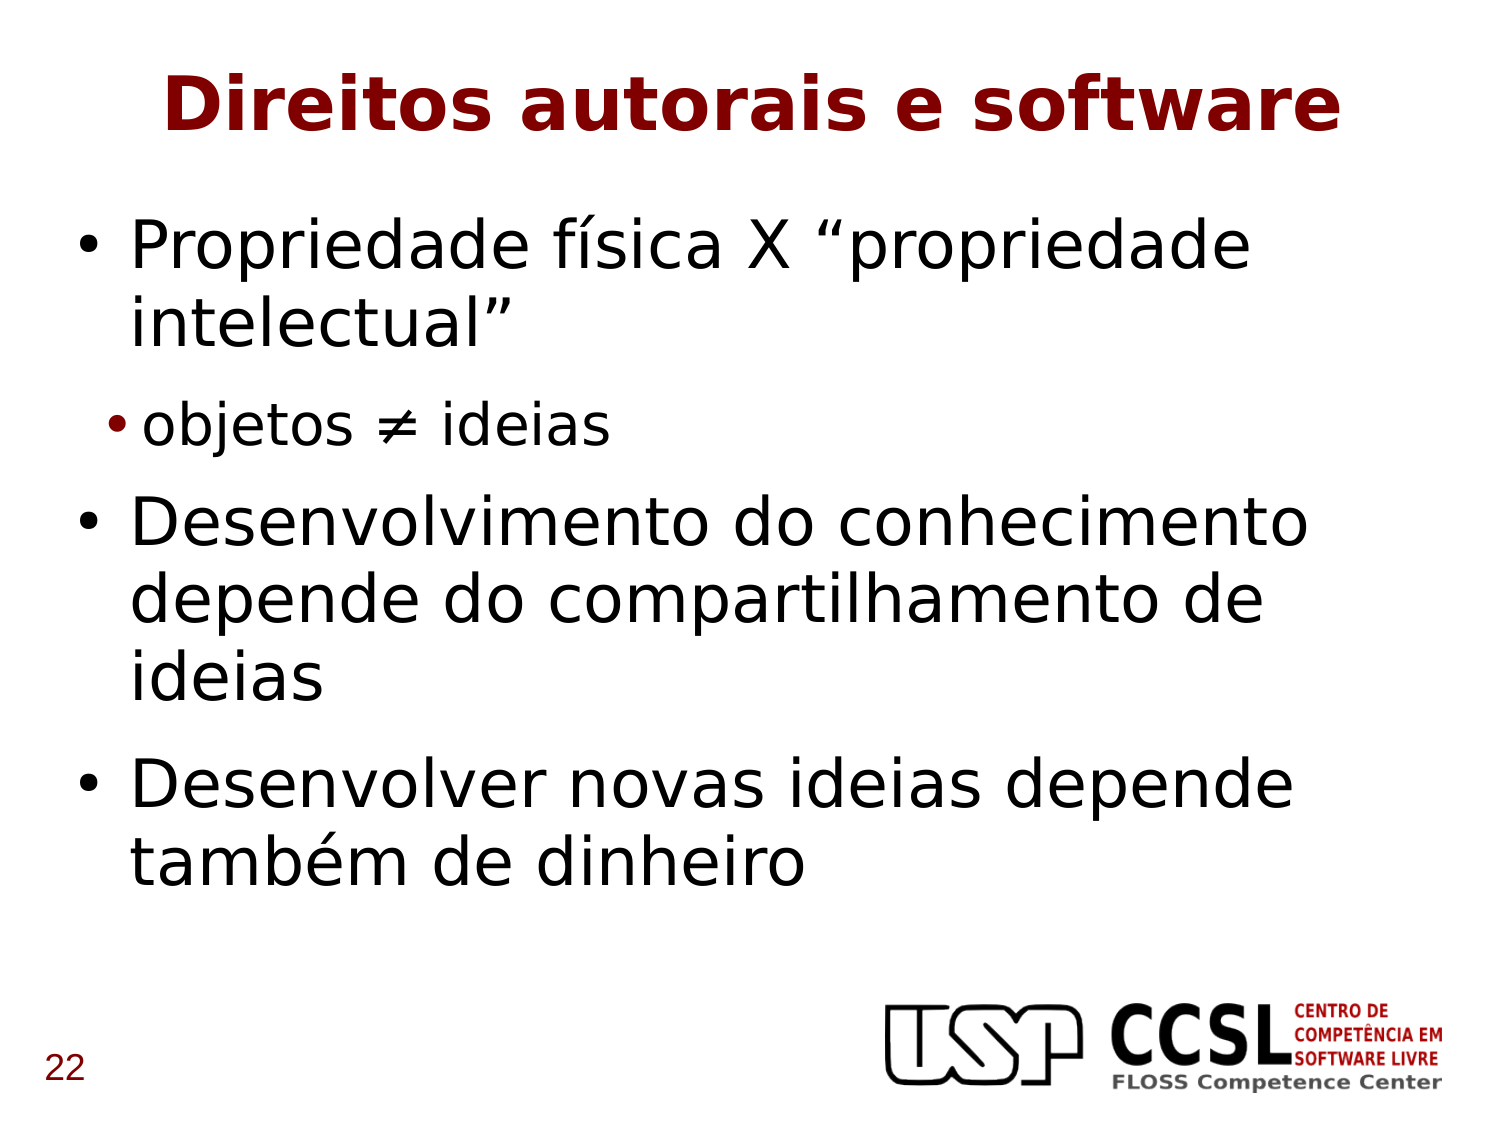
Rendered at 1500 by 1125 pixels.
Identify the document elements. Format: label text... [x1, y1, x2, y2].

picture [885, 1003, 1442, 1093]
title Direitos autorais e software [59, 29, 1447, 180]
list Propriedade física X “propriedade intelectual” objetos ≠ ideias Desenvolvimento do conhecimento depende do compartilhamento de ideias Desenvolver novas ideias depende também de dinheiro [59, 206, 1447, 950]
